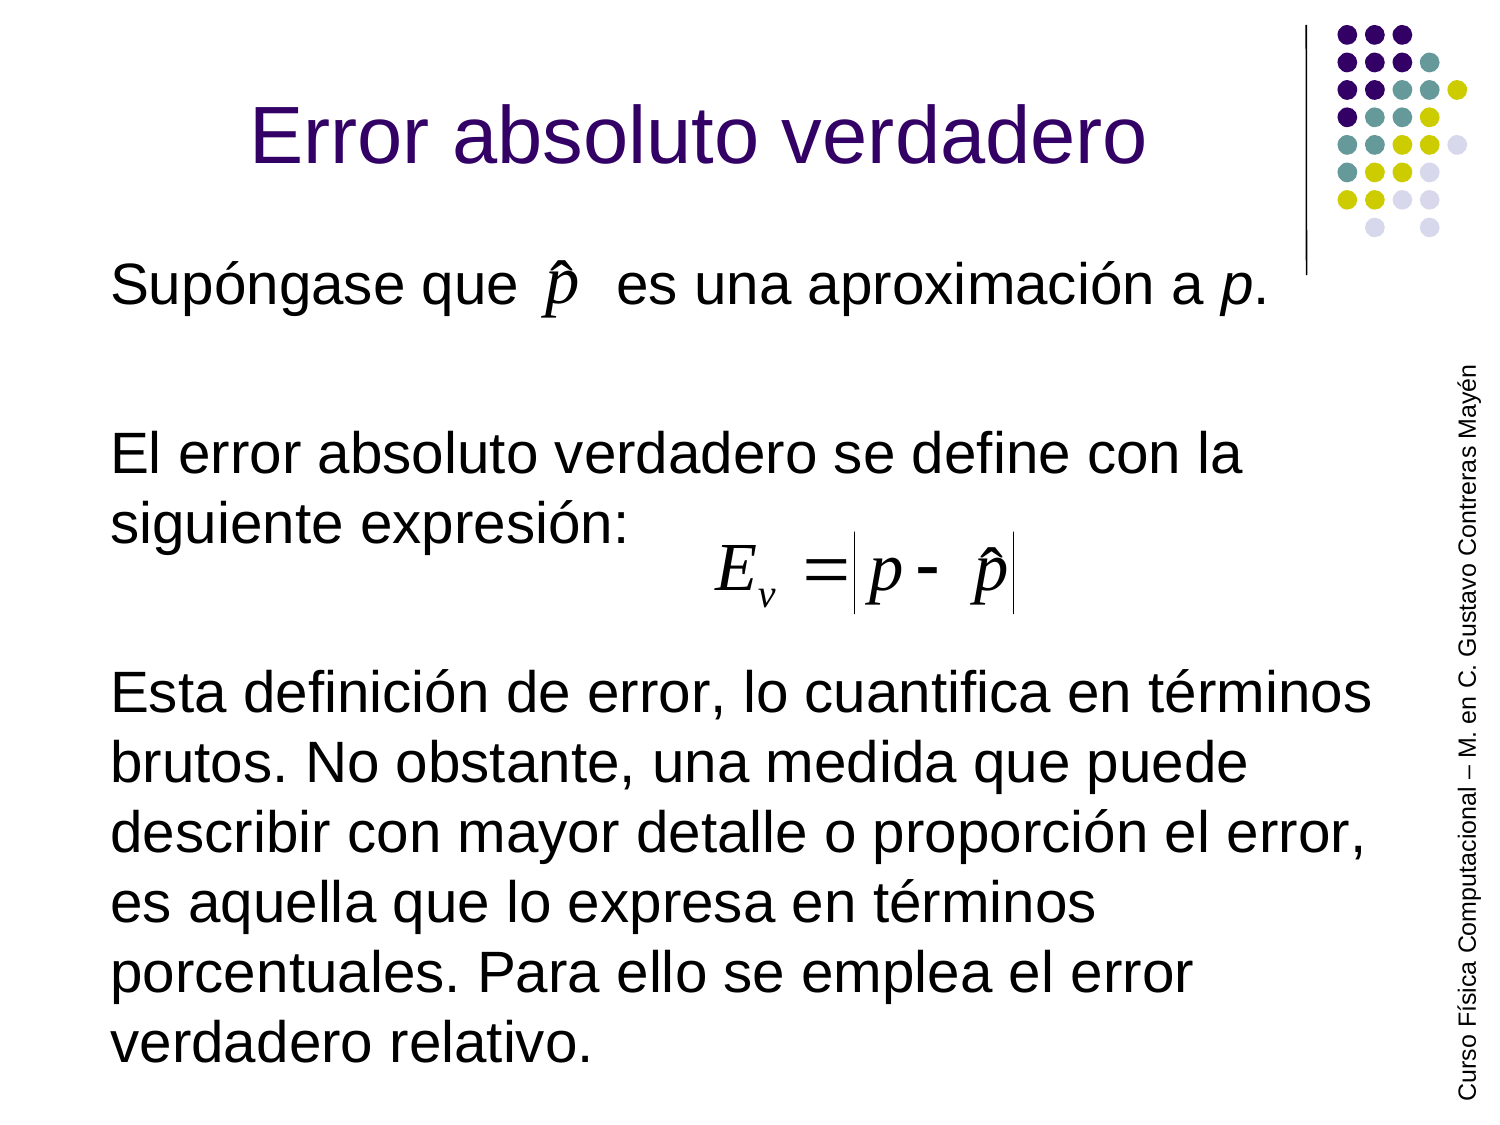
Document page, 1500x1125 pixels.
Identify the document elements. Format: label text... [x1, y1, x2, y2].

text_box Supóngase que es una aproximación a p. El error absoluto verdadero se define con la siguiente expresión: Esta definición de error, lo cuantifica en términos brutos. No obstante, una medida que puede describir con mayor detalle o proporción el error, es aquella que lo expresa en términos porcentuales. Para ello se emplea el error verdadero relativo. [110, 245, 1416, 1074]
chart [703, 515, 1030, 631]
chart [544, 535, 556, 562]
text_box Error absoluto verdadero [58, 0, 1340, 188]
chart [526, 246, 595, 333]
